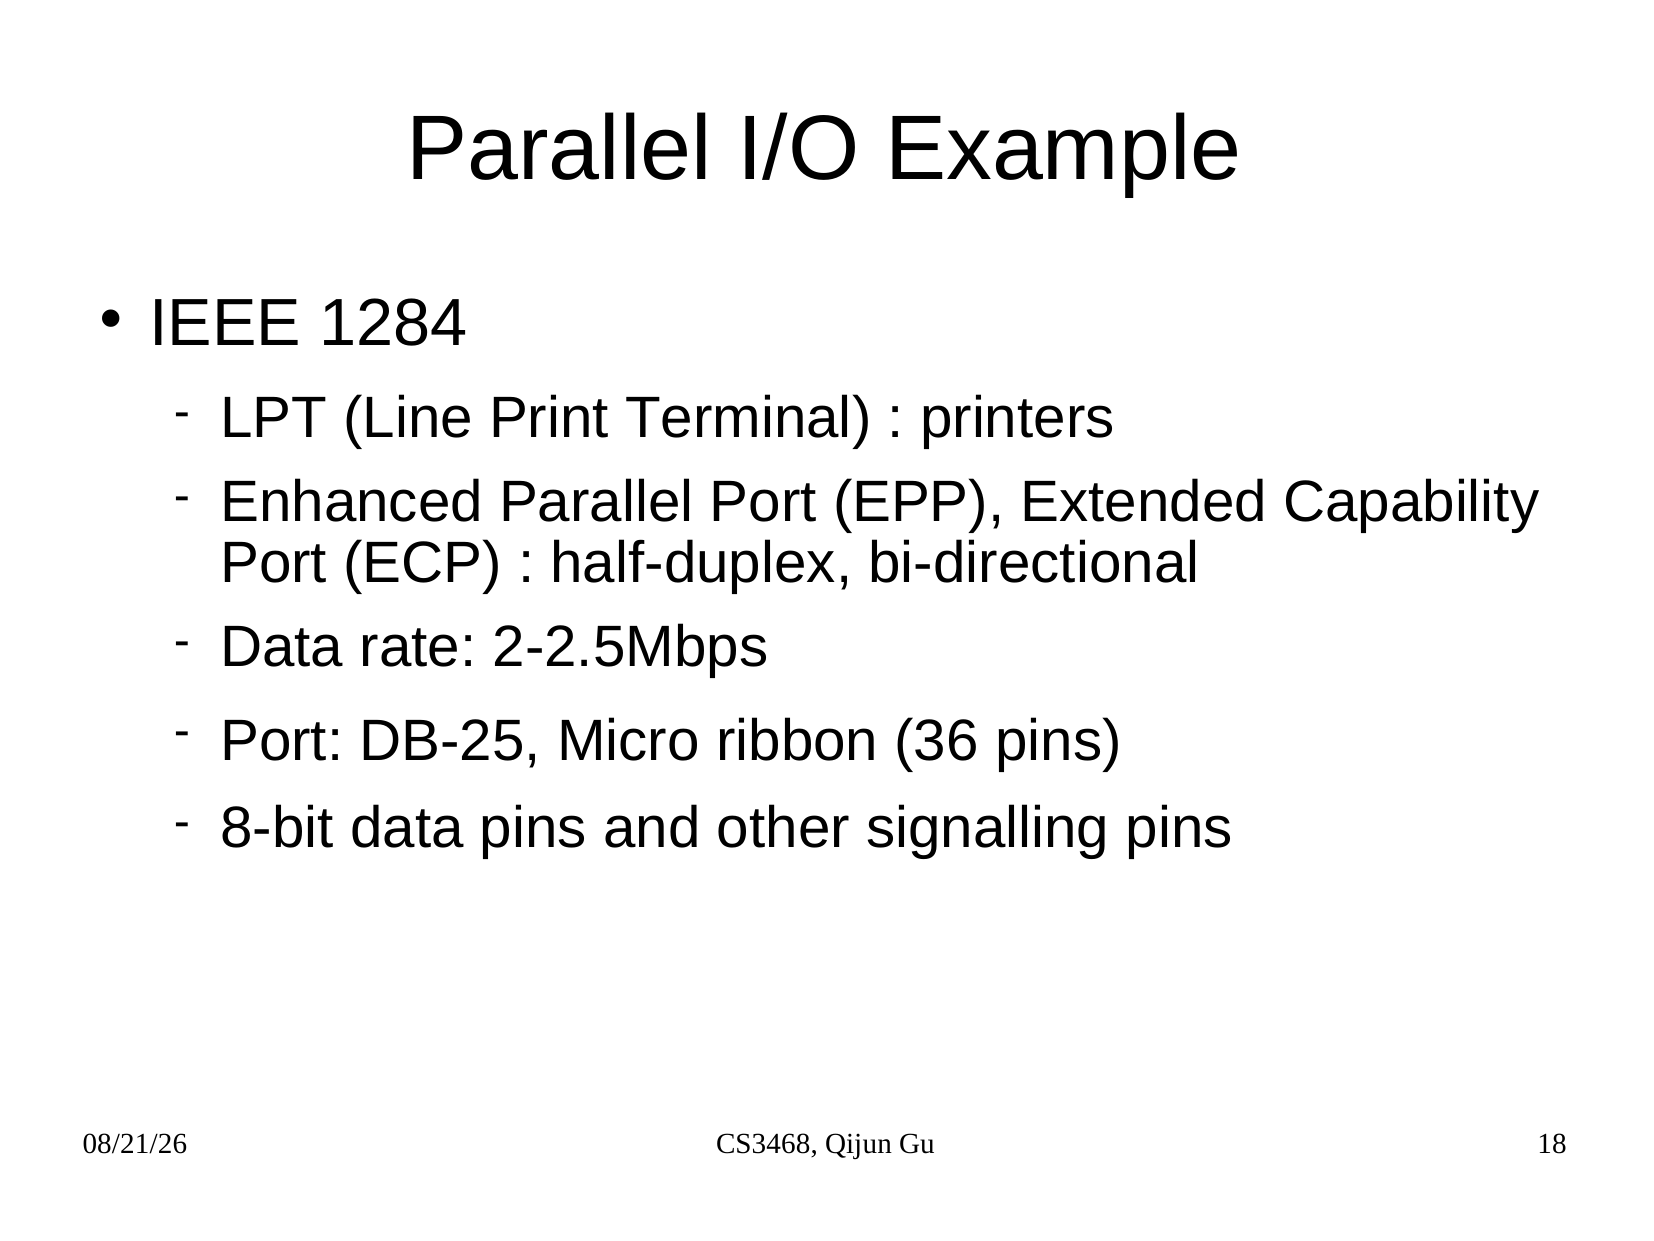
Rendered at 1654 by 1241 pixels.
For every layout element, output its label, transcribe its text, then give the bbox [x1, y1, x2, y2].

title Parallel I/O Example [82, 56, 1567, 246]
list IEEE 1284 LPT (Line Print Terminal) : printers Enhanced Parallel Port (EPP), Extended Capability Port (ECP) : half-duplex, bi-directional Data rate: 2-2.5Mbps Port: DB-25, Micro ribbon (36 pins)‏ 8-bit data pins and other signalling pins [82, 290, 1567, 1091]
